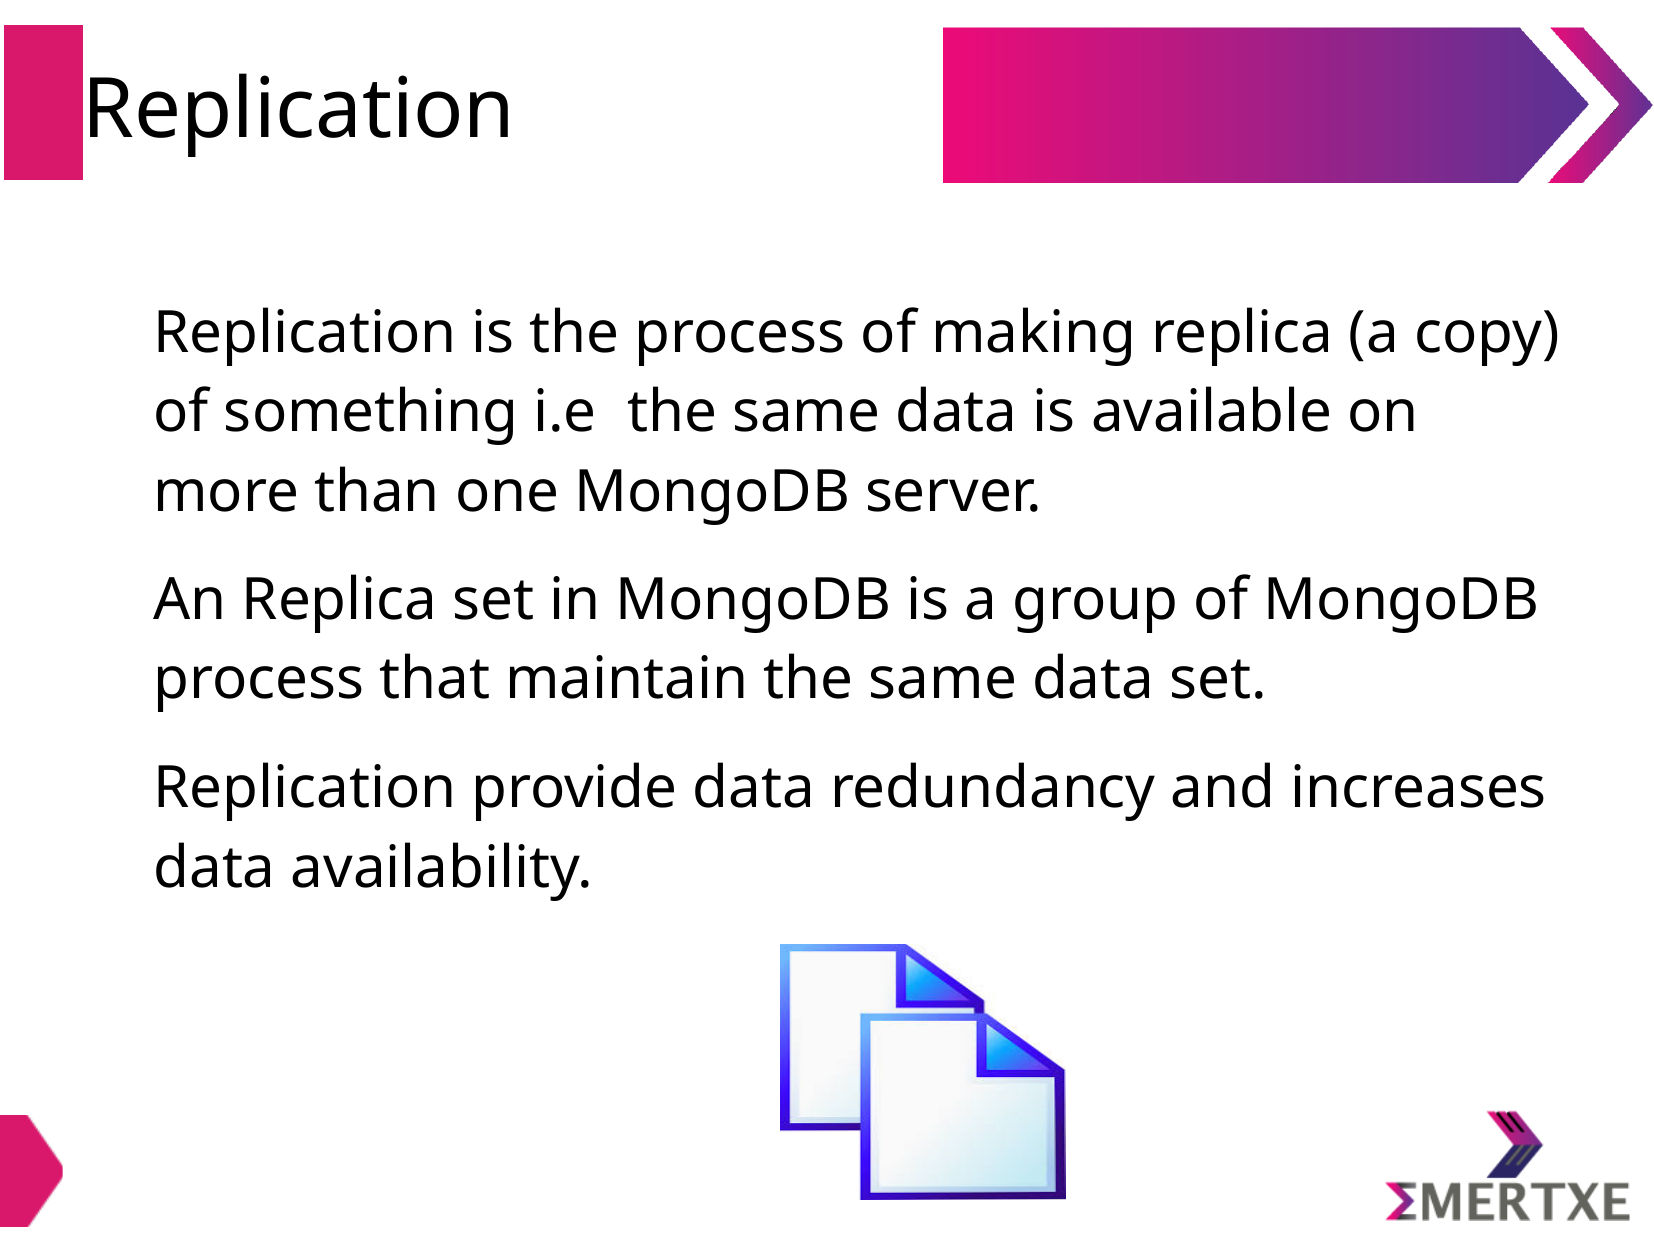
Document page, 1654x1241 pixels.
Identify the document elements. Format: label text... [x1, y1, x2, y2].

picture [780, 944, 1066, 1201]
list Replication is the process of making replica (a copy) of something i.e the same data is available on more than one MongoDB server. An Replica set in MongoDB is a group of MongoDB process that maintain the same data set. Replication provide data redundancy and increases data availability. [82, 290, 1571, 1010]
title Replication [82, 2, 1571, 210]
picture [1571, 27, 1653, 183]
picture [1385, 1107, 1631, 1221]
